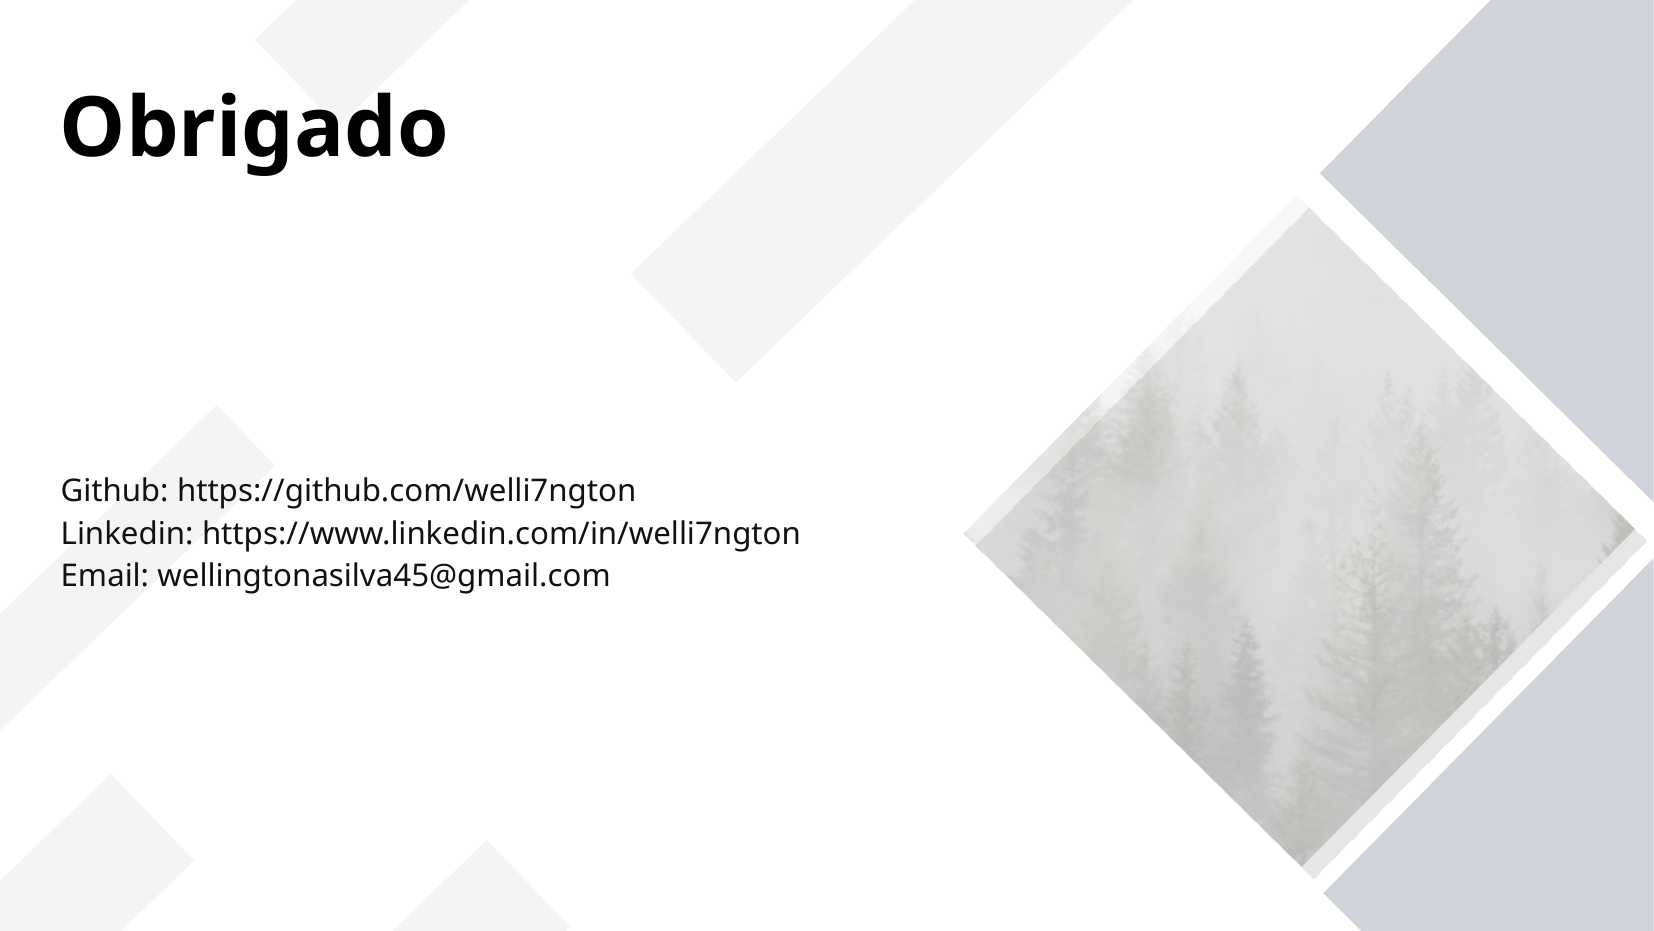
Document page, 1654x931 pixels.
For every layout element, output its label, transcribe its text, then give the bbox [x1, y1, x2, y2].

text_box [963, 195, 1636, 867]
text_box Obrigado [45, 60, 631, 172]
text_box Github: https://github.com/welli7ngton Linkedin: https://www.linkedin.com/in/welli7ngton Email: wellingtonasilva45@gmail.com [45, 460, 886, 591]
